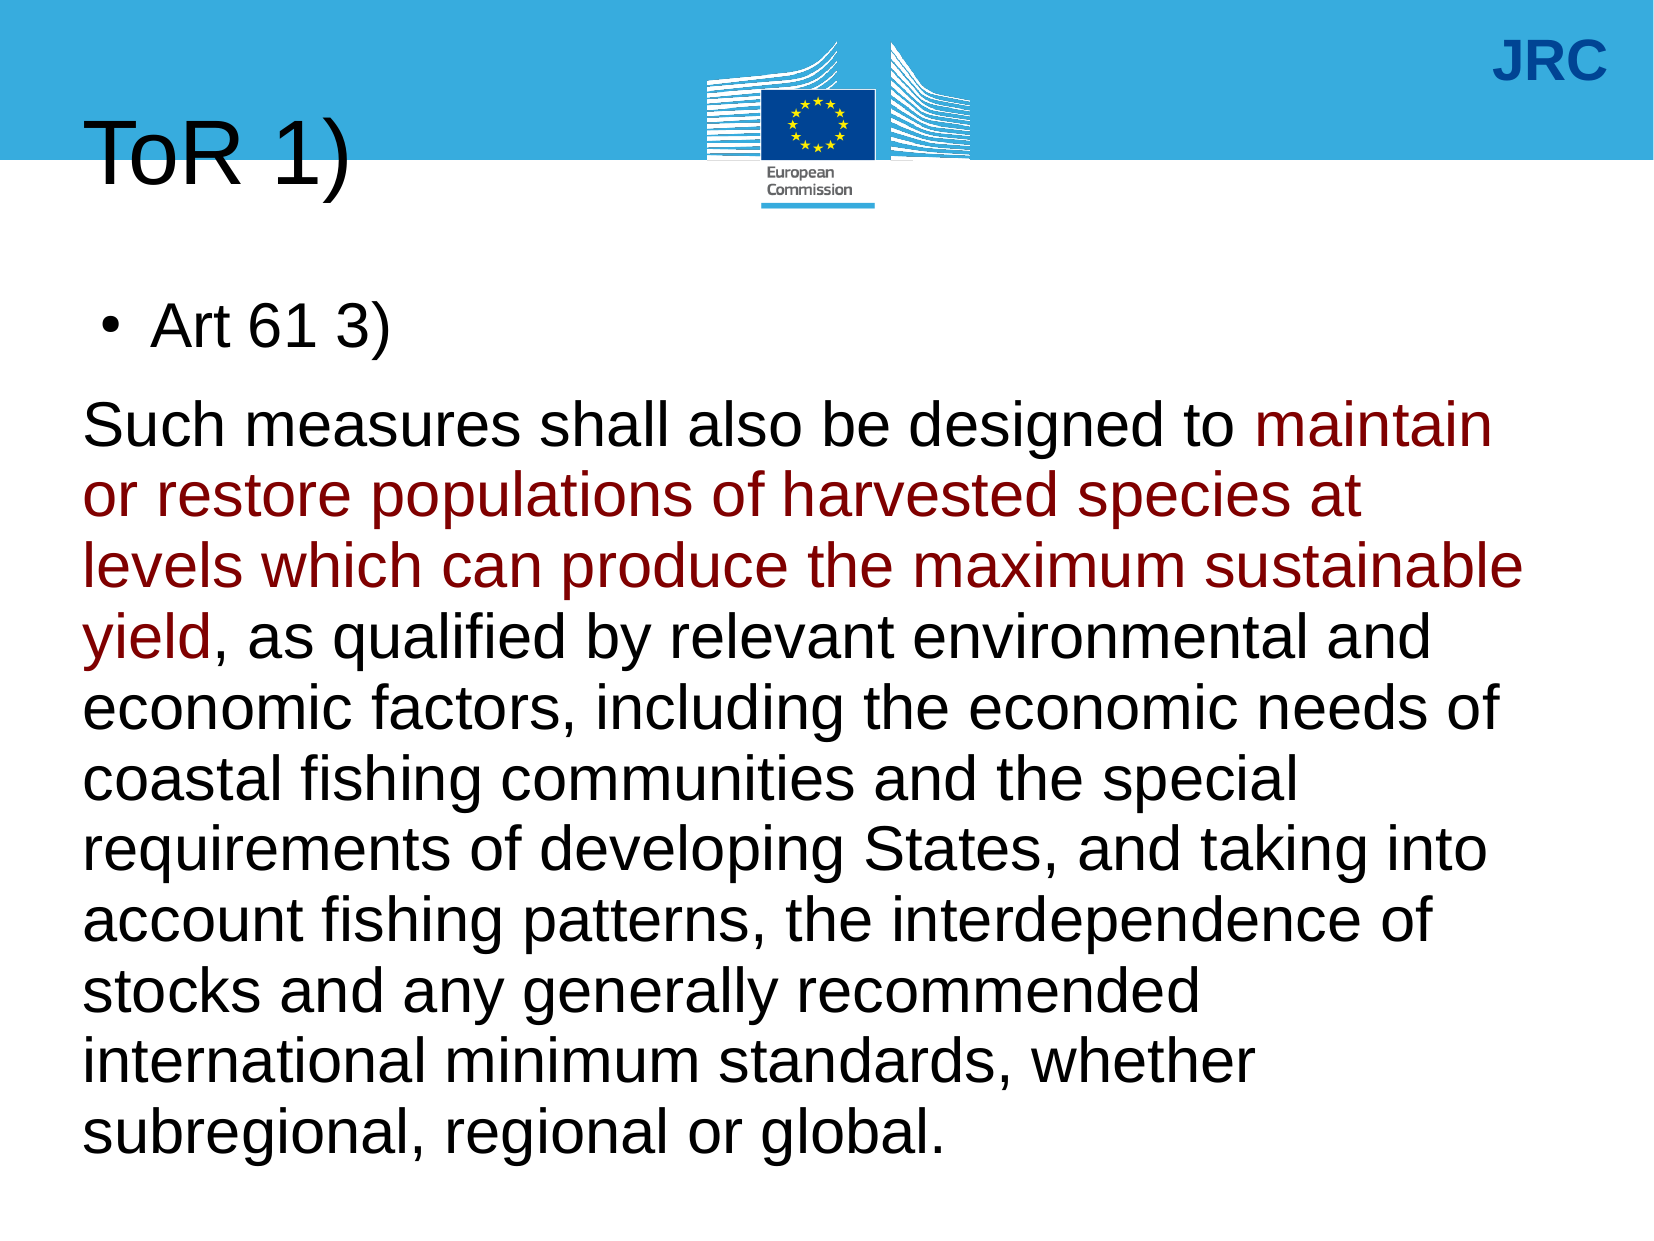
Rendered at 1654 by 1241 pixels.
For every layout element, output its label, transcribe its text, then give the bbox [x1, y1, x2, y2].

picture [707, 41, 970, 49]
text_box [0, 0, 1653, 160]
text_box JRC [1470, 22, 1631, 94]
title ToR 1) [82, 49, 1571, 257]
list Art 61 3) Such measures shall also be designed to maintain or restore populations of harvested species at levels which can produce the maximum sustainable yield, as qualified by relevant environmental and economic factors, including the economic needs of coastal fishing communities and the special requirements of developing States, and taking into account fishing patterns, the interdependence of stocks and any generally recommended international minimum standards, whether subregional, regional or global. [82, 290, 1538, 1170]
